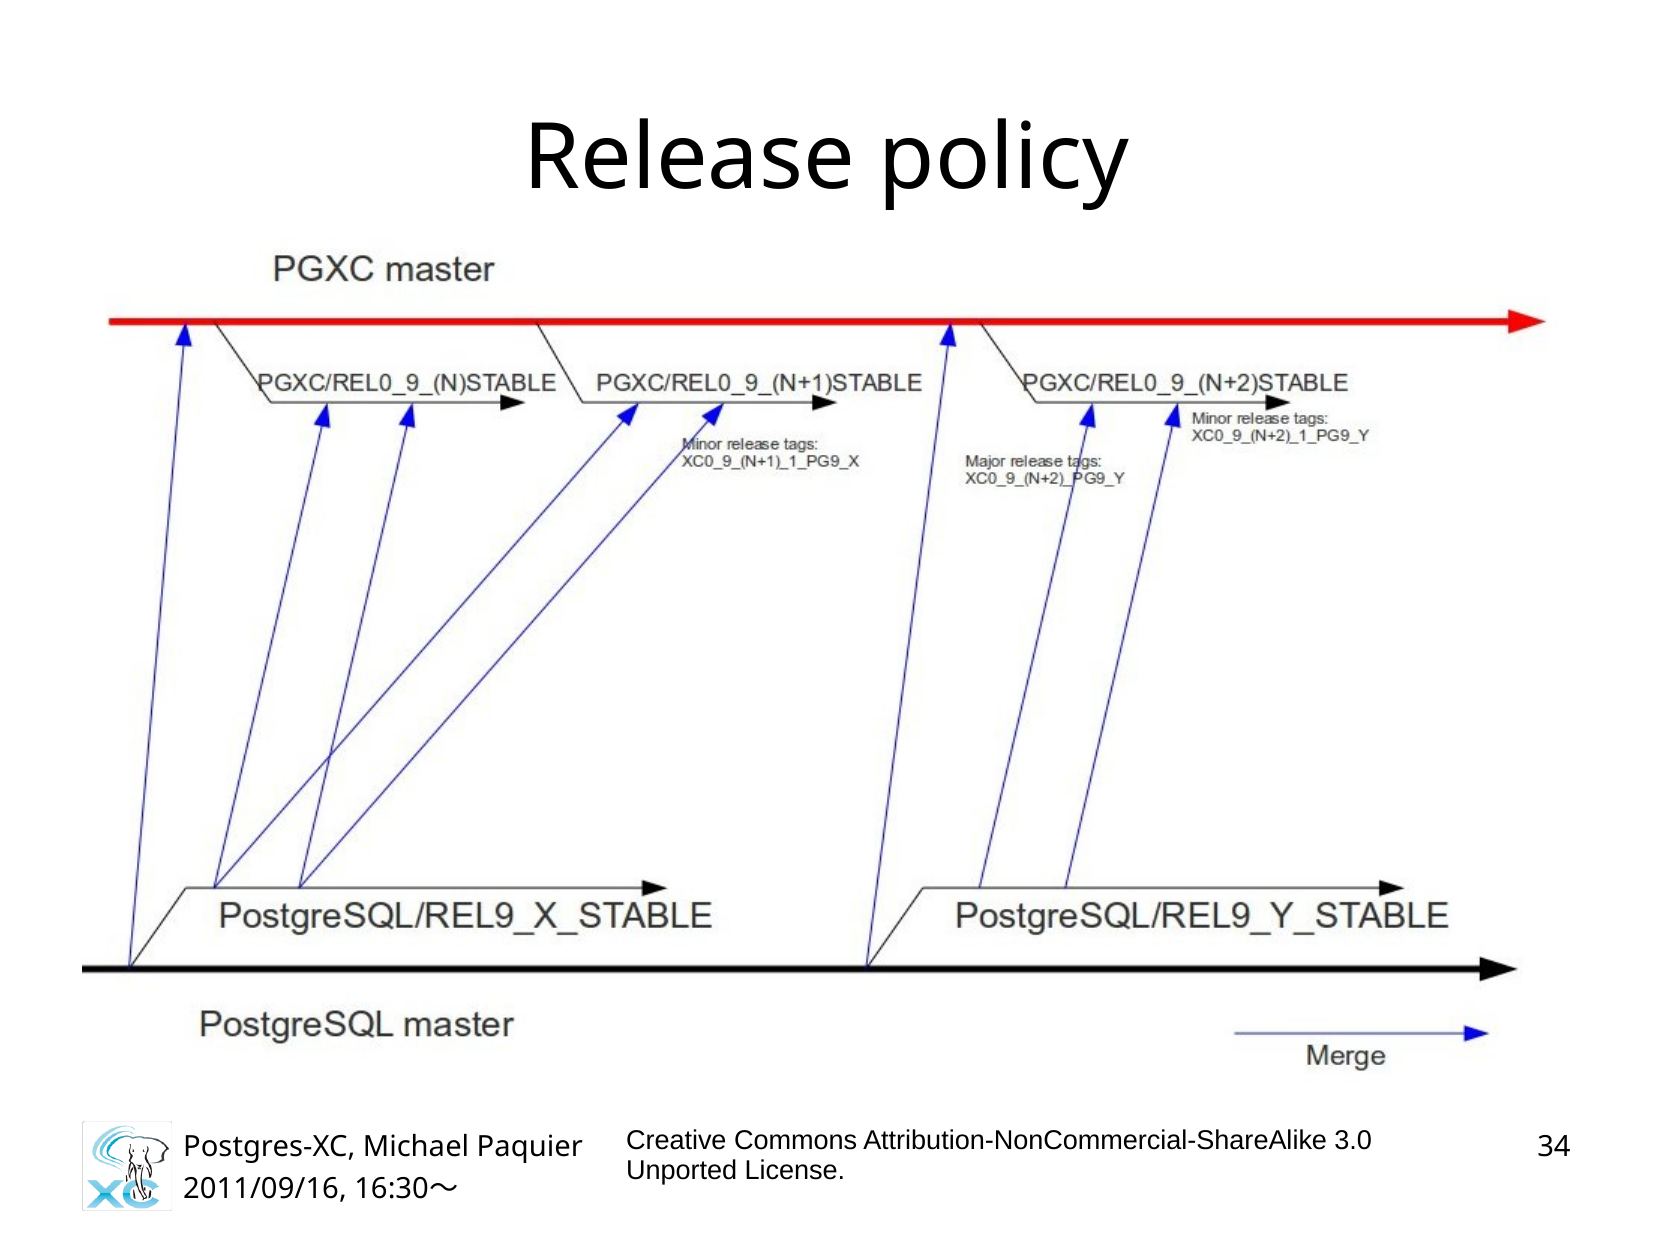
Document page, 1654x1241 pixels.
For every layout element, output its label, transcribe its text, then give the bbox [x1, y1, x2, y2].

picture [82, 1121, 172, 1211]
title Release policy [82, 56, 1571, 250]
picture [82, 237, 1564, 1085]
